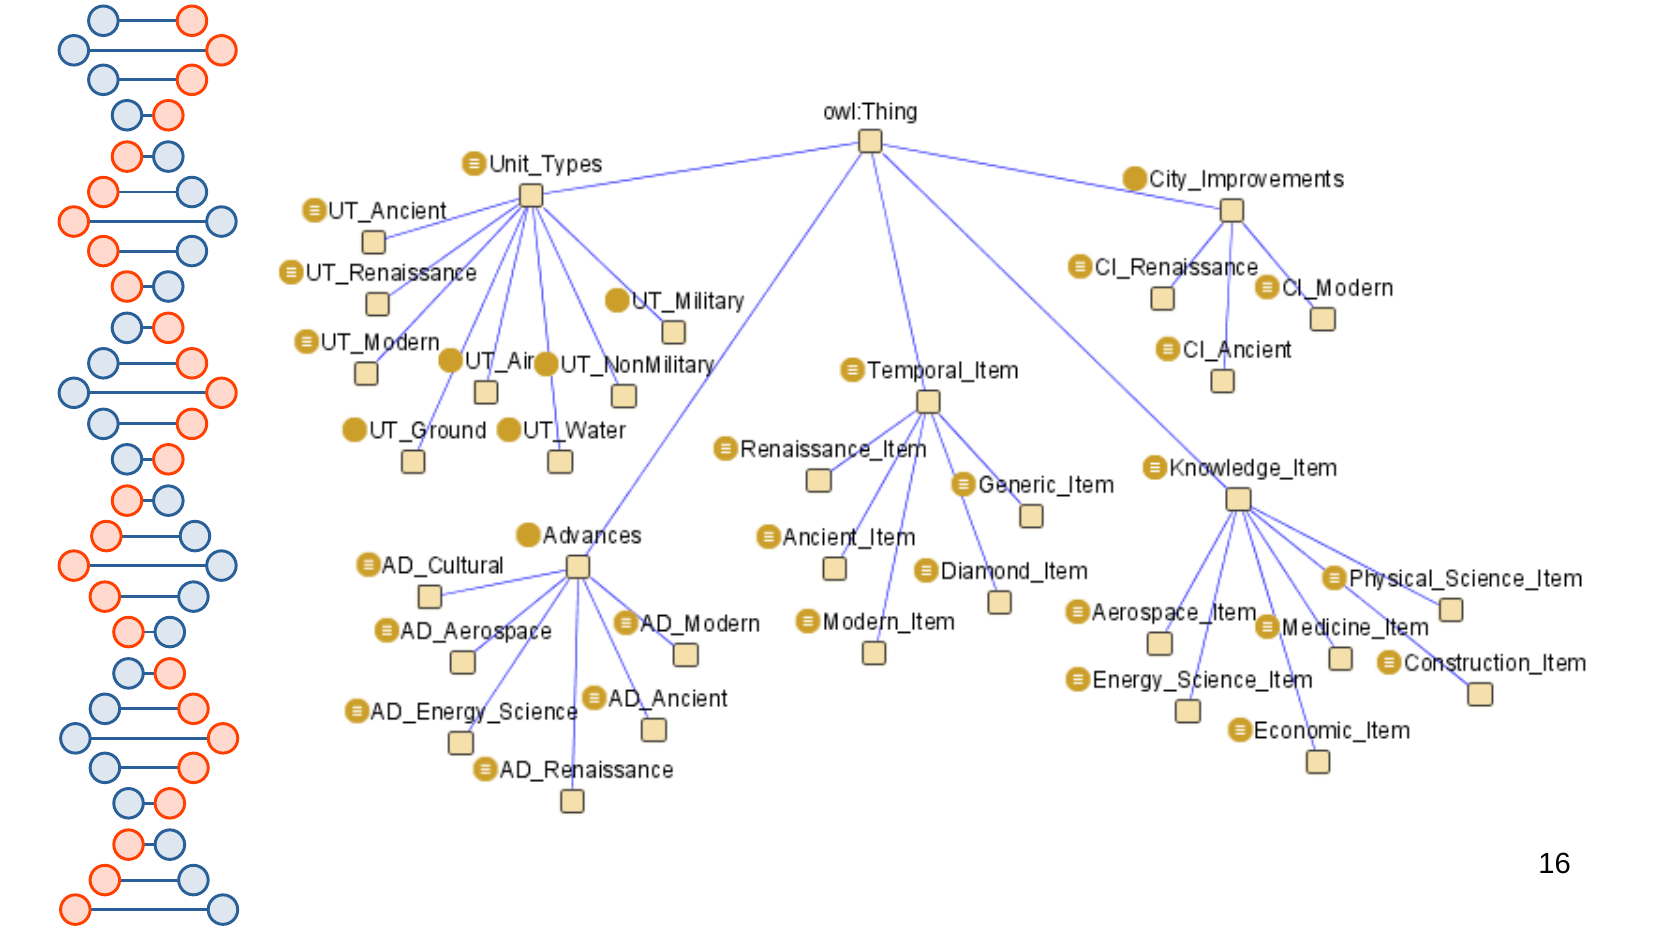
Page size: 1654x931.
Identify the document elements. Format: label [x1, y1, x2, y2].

picture [274, 88, 1595, 827]
